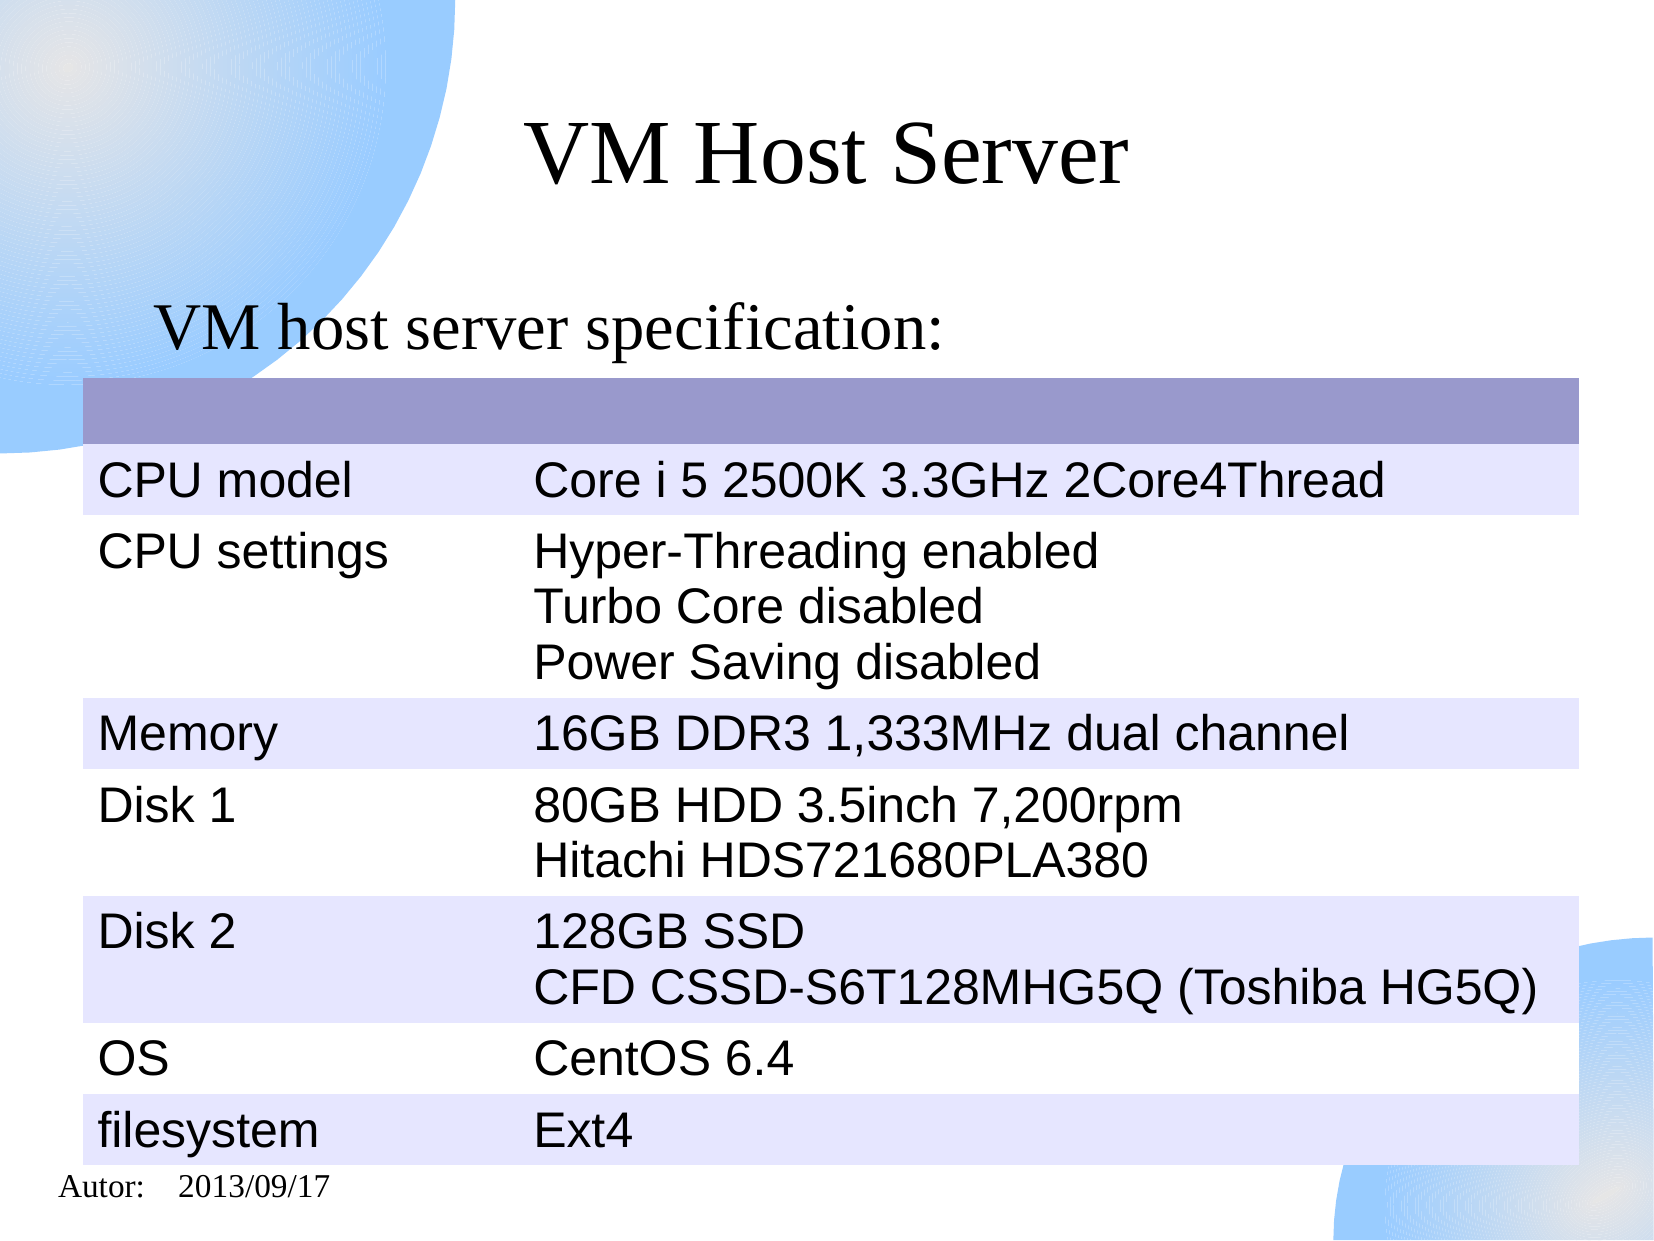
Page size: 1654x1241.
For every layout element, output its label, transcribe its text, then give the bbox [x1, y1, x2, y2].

table_cell 80GB HDD 3.5inch 7,200rpm Hitachi HDS721680PLA380 [519, 769, 1579, 896]
table_cell Ext4 [519, 1094, 1579, 1165]
table_cell Memory [83, 698, 519, 769]
table_cell filesystem [83, 1094, 519, 1165]
table_cell CentOS 6.4 [519, 1023, 1579, 1094]
table_header [519, 378, 1579, 444]
table_cell CPU model [83, 444, 519, 515]
table_cell 128GB SSD CFD CSSD-S6T128MHG5Q (Toshiba HG5Q) [519, 896, 1579, 1023]
title VM Host Server [82, 49, 1571, 257]
table_cell Hyper-Threading enabled Turbo Core disabled Power Saving disabled [519, 515, 1579, 698]
table_header [83, 378, 519, 444]
table_cell OS [83, 1023, 519, 1094]
table_cell CPU settings [83, 515, 519, 698]
list VM host server specification: [82, 290, 1571, 378]
table_cell Core i 5 2500K 3.3GHz 2Core4Thread [519, 444, 1579, 515]
table_cell Disk 1 [83, 769, 519, 896]
table_cell 16GB DDR3 1,333MHz dual channel [519, 698, 1579, 769]
table_cell Disk 2 [83, 896, 519, 1023]
